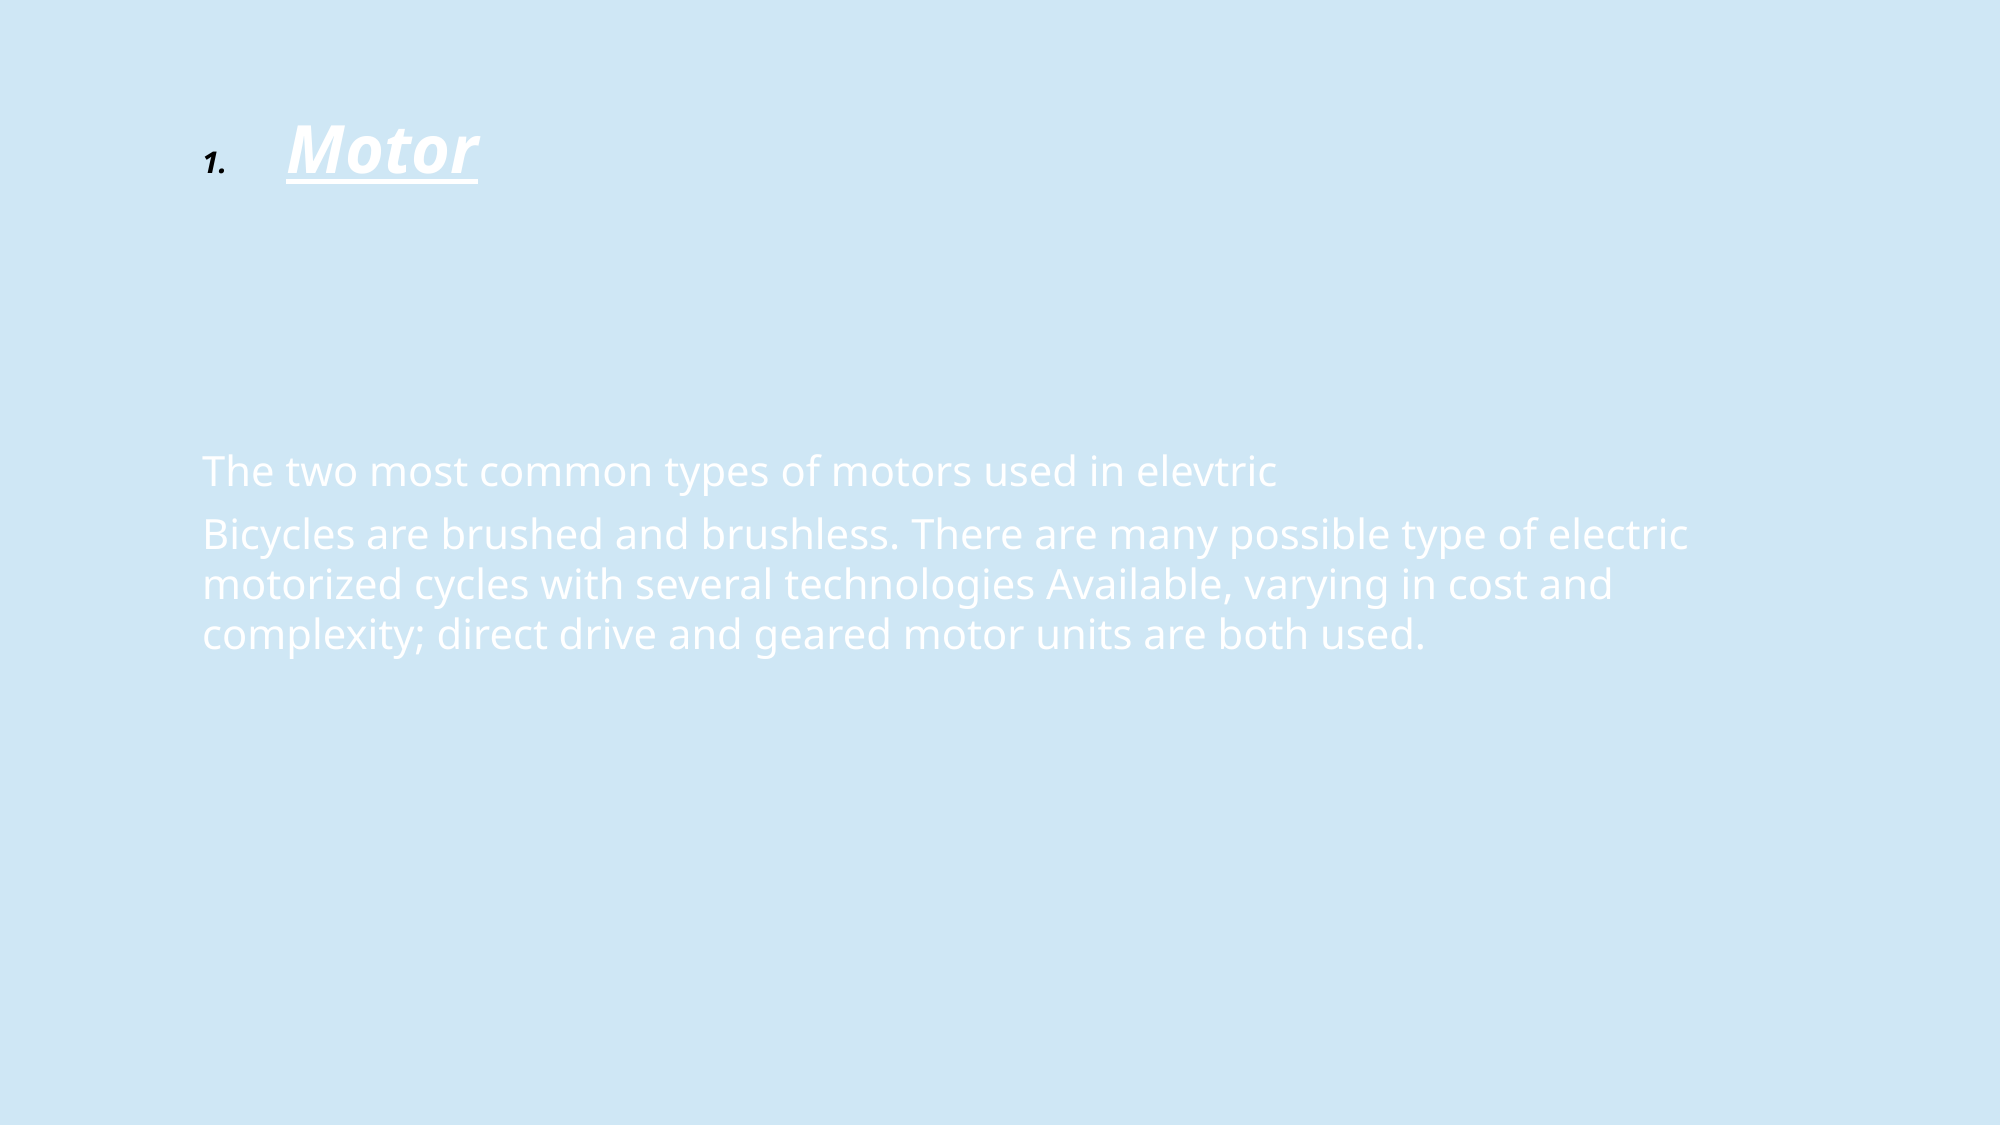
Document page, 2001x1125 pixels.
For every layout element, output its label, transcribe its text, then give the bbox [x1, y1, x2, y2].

title Motor [187, 99, 1813, 413]
list The two most common types of motors used in elevtric Bicycles are brushed and brushless. There are many possible type of electric motorized cycles with several technologies Available, varying in cost and complexity; direct drive and geared motor units are both used. [187, 437, 1813, 950]
